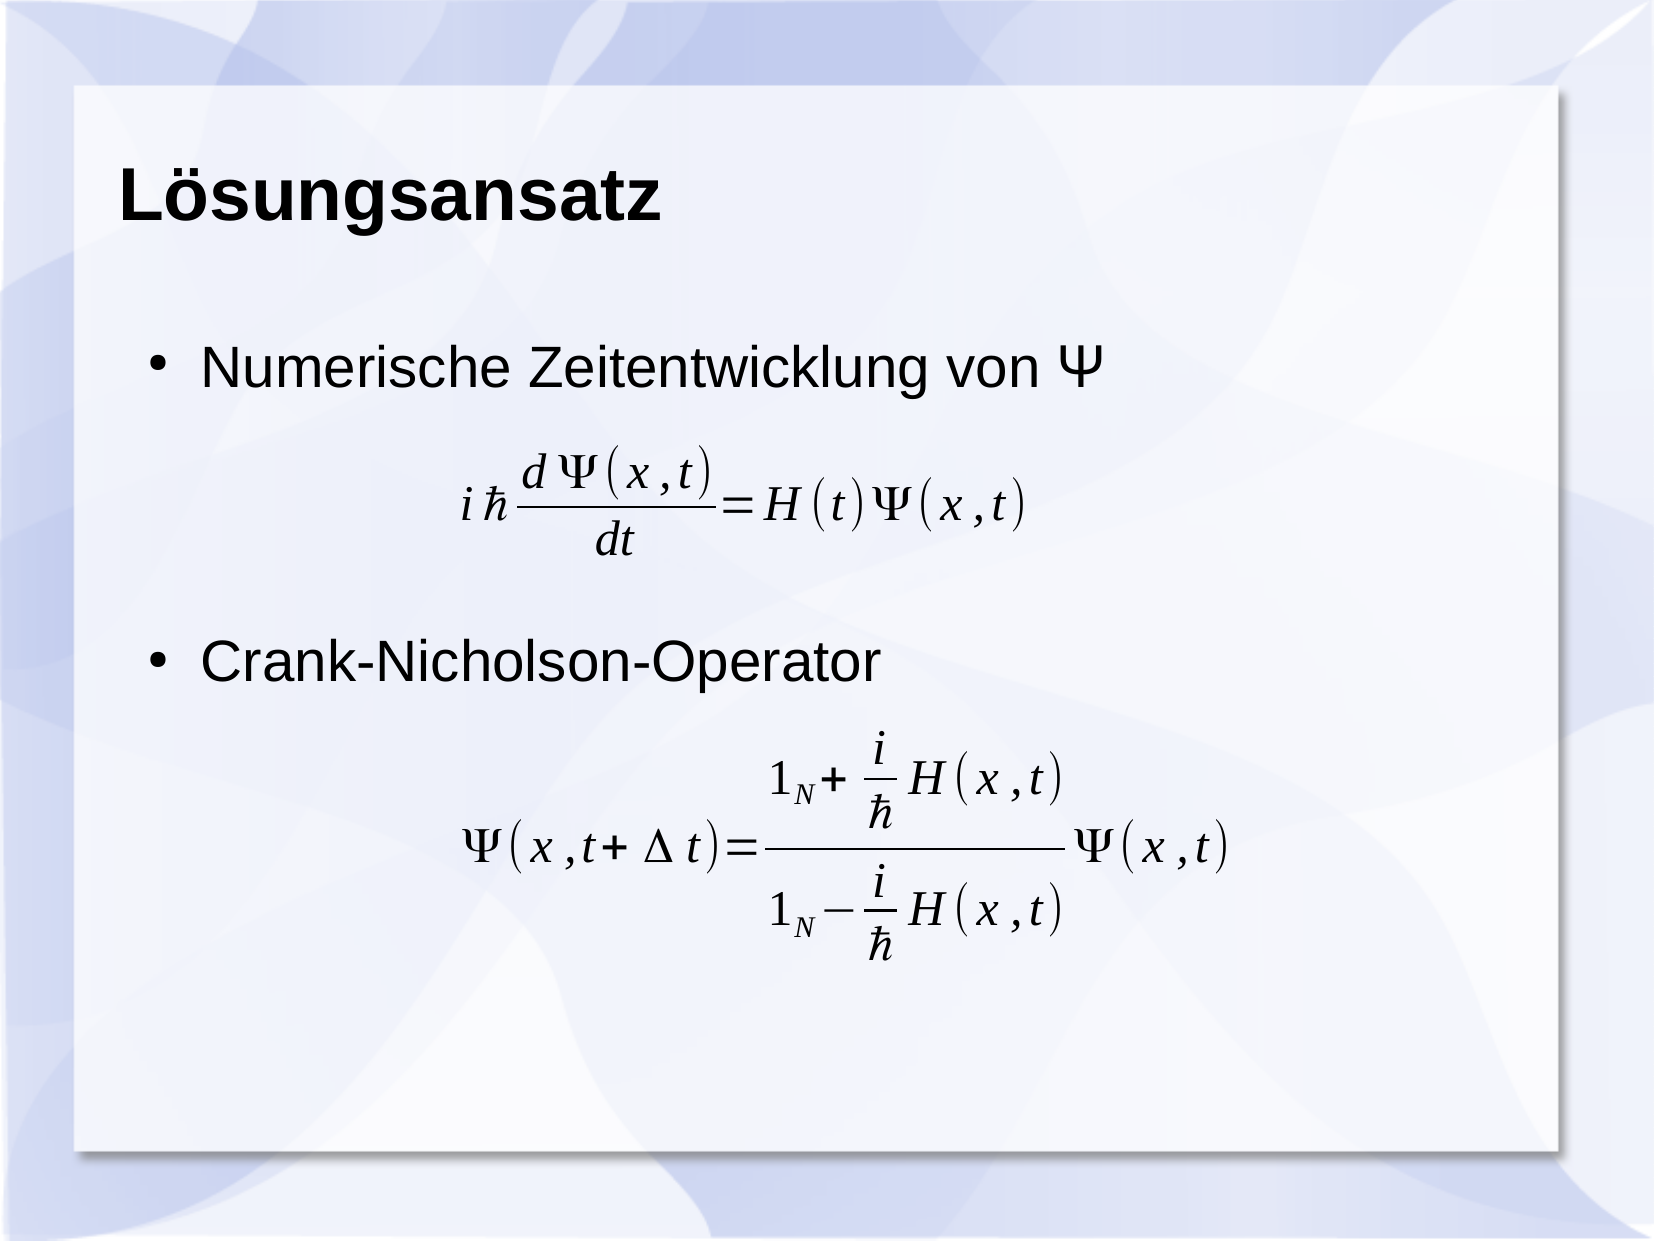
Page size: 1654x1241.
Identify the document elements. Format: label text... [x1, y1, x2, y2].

list Numerische Zeitentwicklung von Ψ Crank-Nicholson-Operator [129, 324, 1489, 975]
chart [454, 442, 1034, 566]
chart [454, 720, 1237, 977]
title Lösungsansatz [118, 90, 1536, 298]
picture [0, 0, 1654, 1241]
